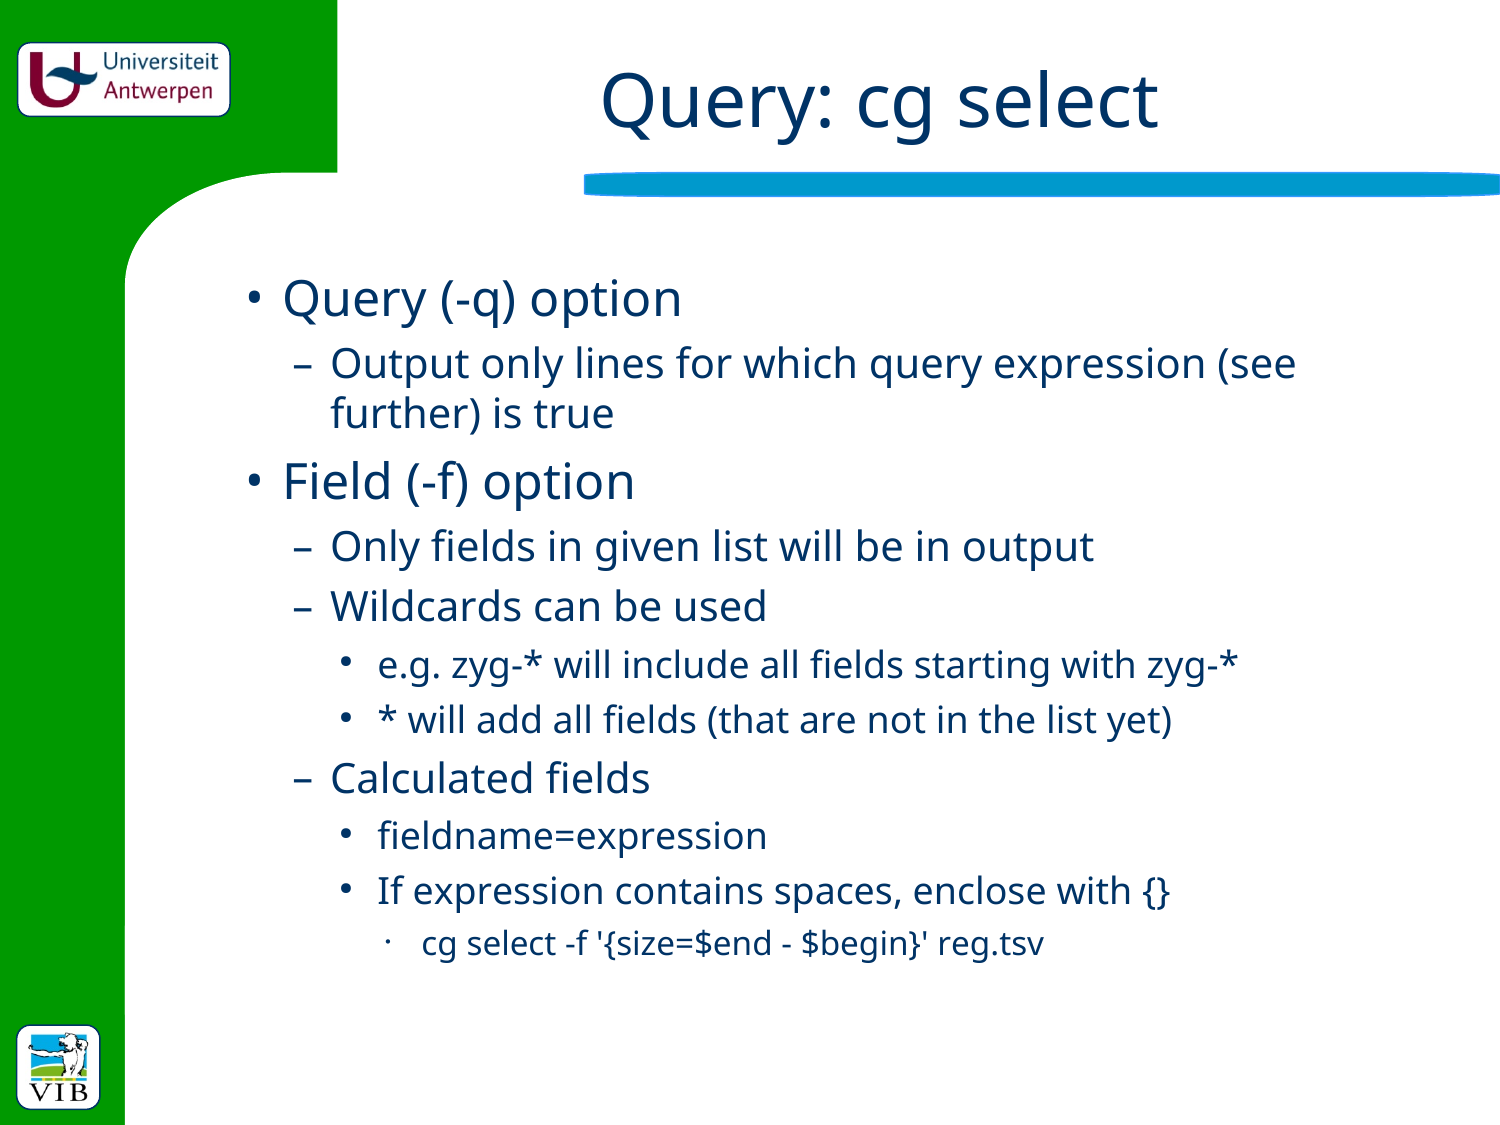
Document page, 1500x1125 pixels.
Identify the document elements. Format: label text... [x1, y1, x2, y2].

picture [25, 47, 223, 112]
title Query: cg select [584, 0, 1500, 195]
picture [25, 1029, 91, 1107]
list Query (-q) option Output only lines for which query expression (see further) is true Field (-f) option Only fields in given list will be in output Wildcards can be used e.g. zyg-* will include all fields starting with zyg-* * will add all fields (that are not in the list yet) Calculated fields fieldname=expression If expression contains spaces, enclose with {} cg select -f '{size=$end - $begin}' reg.tsv [159, 258, 1465, 1085]
